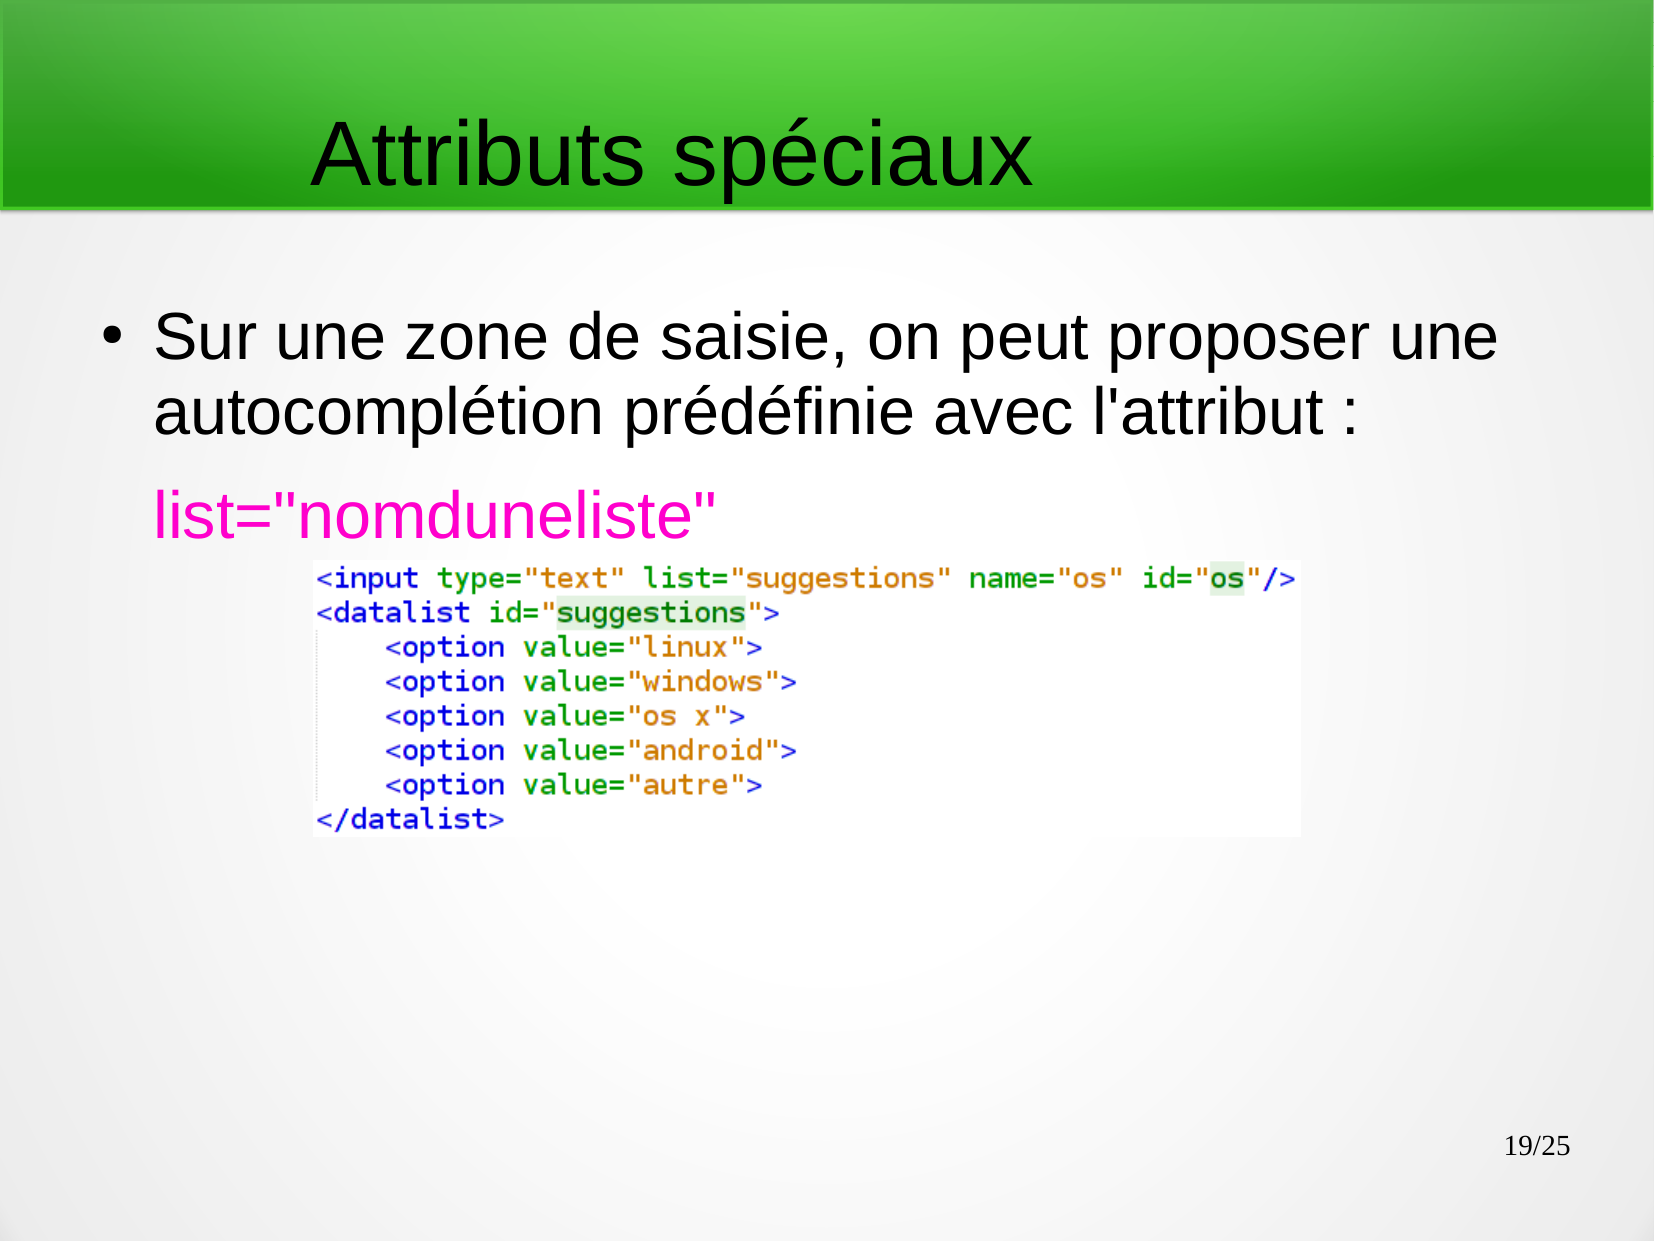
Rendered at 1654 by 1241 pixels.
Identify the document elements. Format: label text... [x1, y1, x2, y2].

list Sur une zone de saisie, on peut proposer une autocomplétion prédéfinie avec l'attribut : list="nomduneliste" [82, 299, 1571, 1019]
title Attributs spéciaux [82, 94, 1264, 213]
picture [313, 560, 1301, 837]
